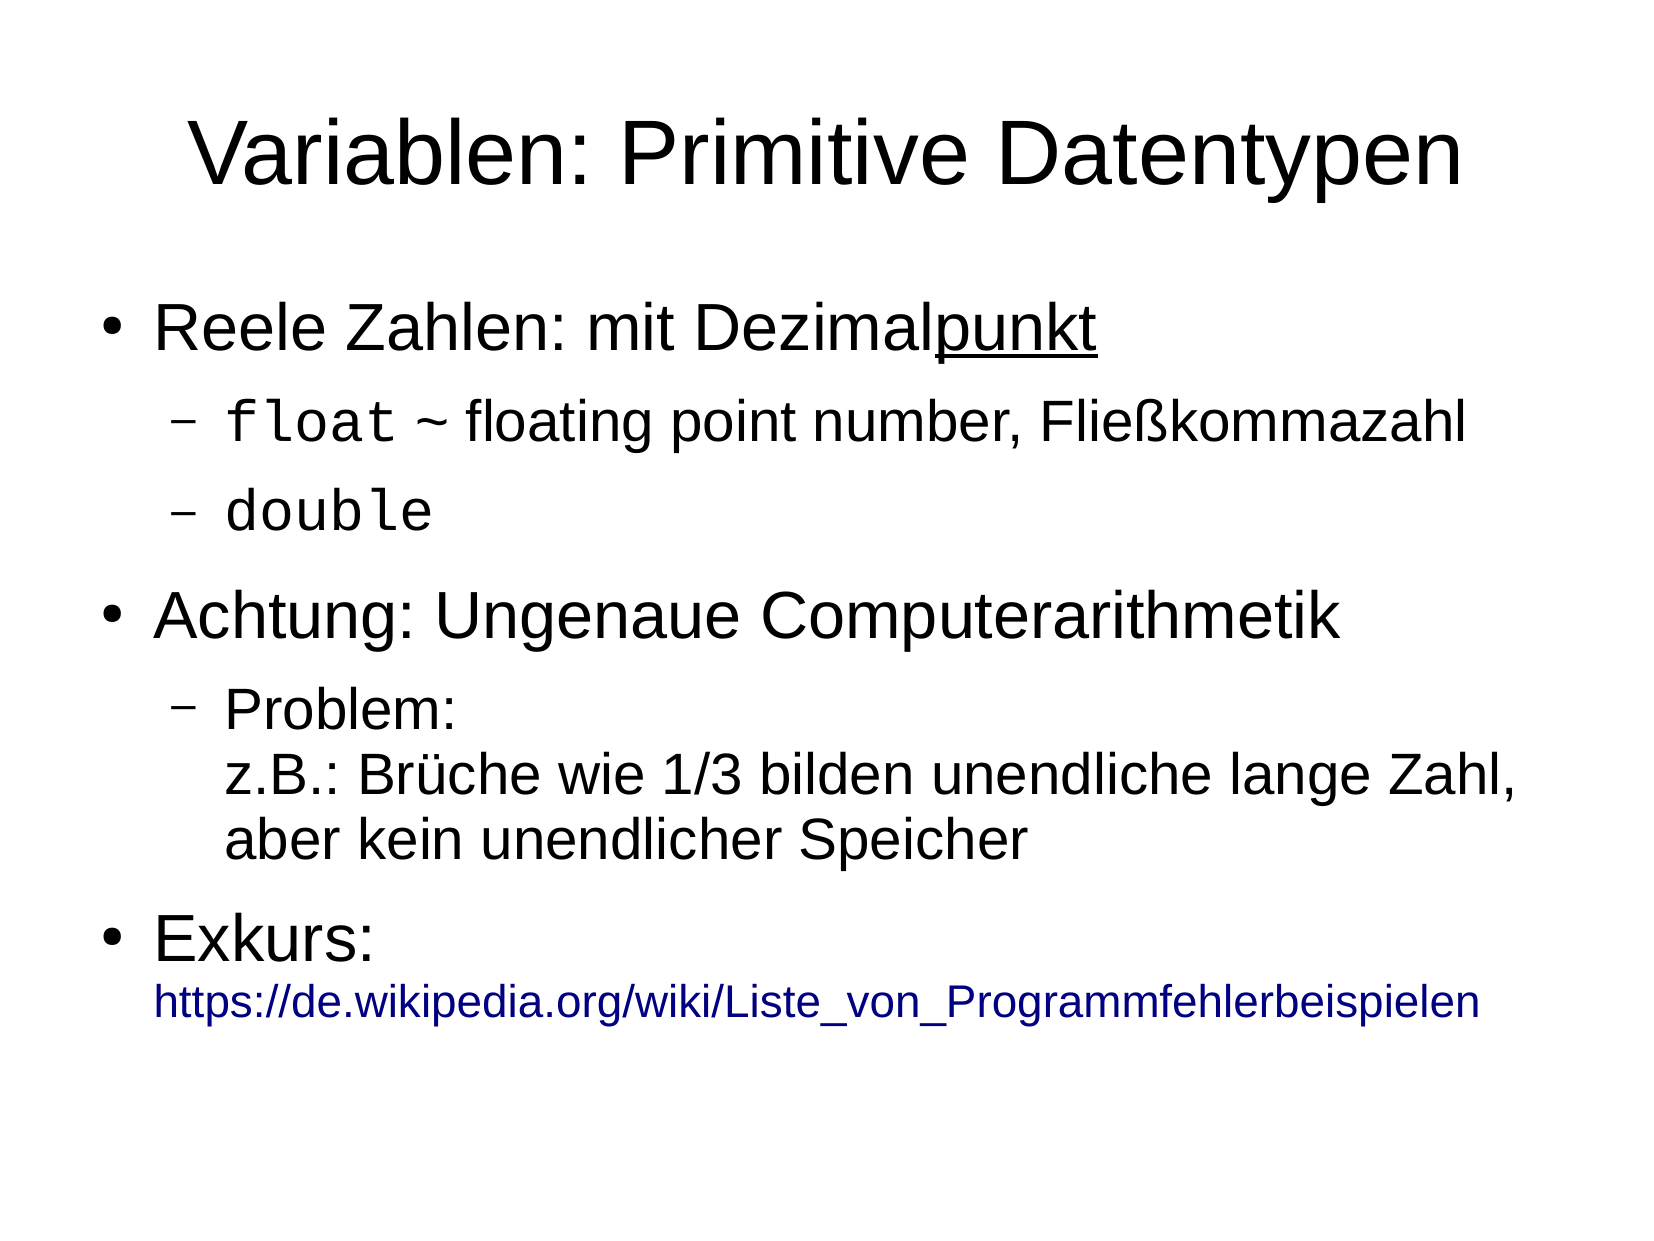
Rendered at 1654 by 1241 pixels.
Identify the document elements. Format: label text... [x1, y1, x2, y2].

title Variablen: Primitive Datentypen [82, 49, 1571, 257]
list Reele Zahlen: mit Dezimalpunkt float ~ floating point number, Fließkommazahl double Achtung: Ungenaue Computerarithmetik Problem: z.B.: Brüche wie 1/3 bilden unendliche lange Zahl, aber kein unendlicher Speicher Exkurs:https://de.wikipedia.org/wiki/Liste_von_Programmfehlerbeispielen [82, 290, 1571, 1216]
